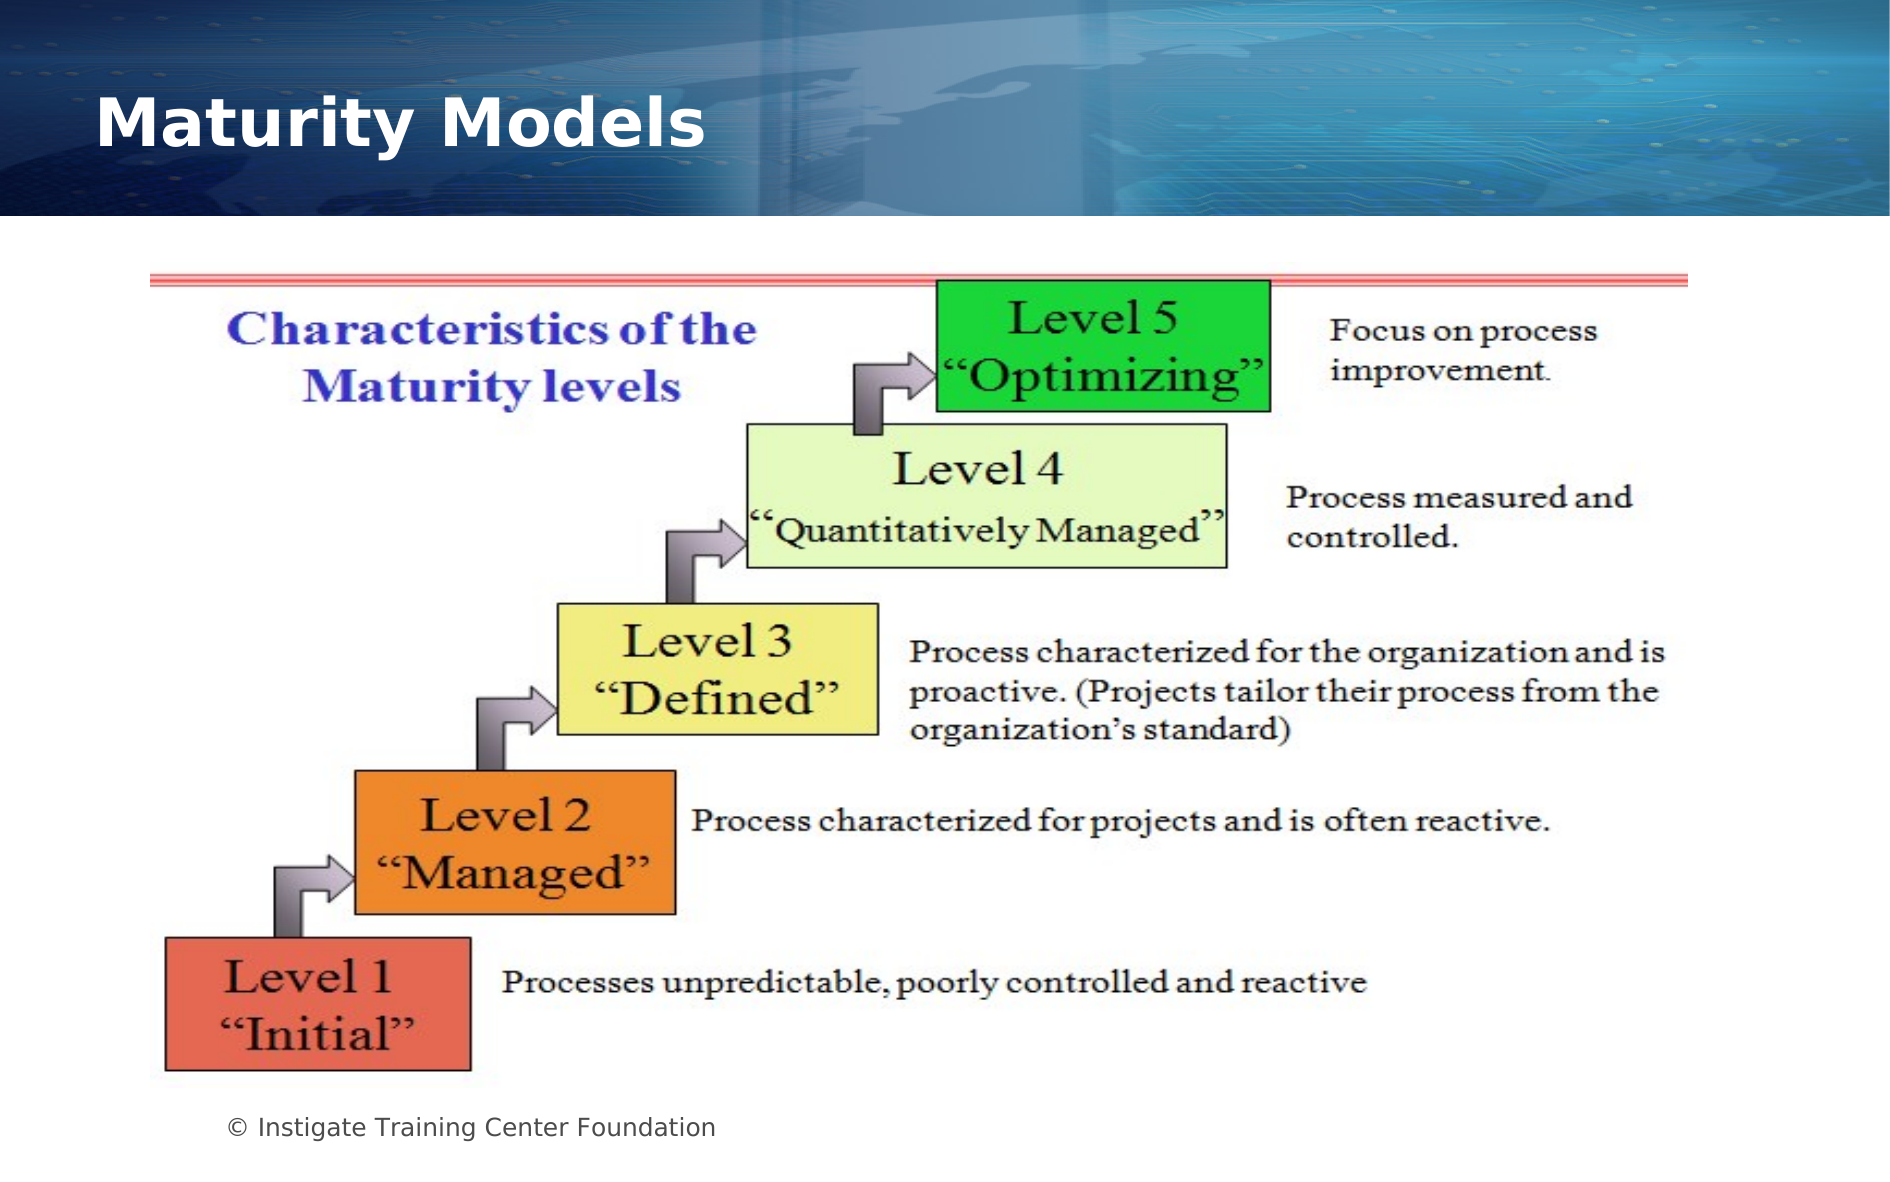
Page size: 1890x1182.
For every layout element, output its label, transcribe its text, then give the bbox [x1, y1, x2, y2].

title Maturity Models [94, 47, 1793, 217]
picture [150, 262, 1688, 1088]
picture [0, 0, 1890, 216]
